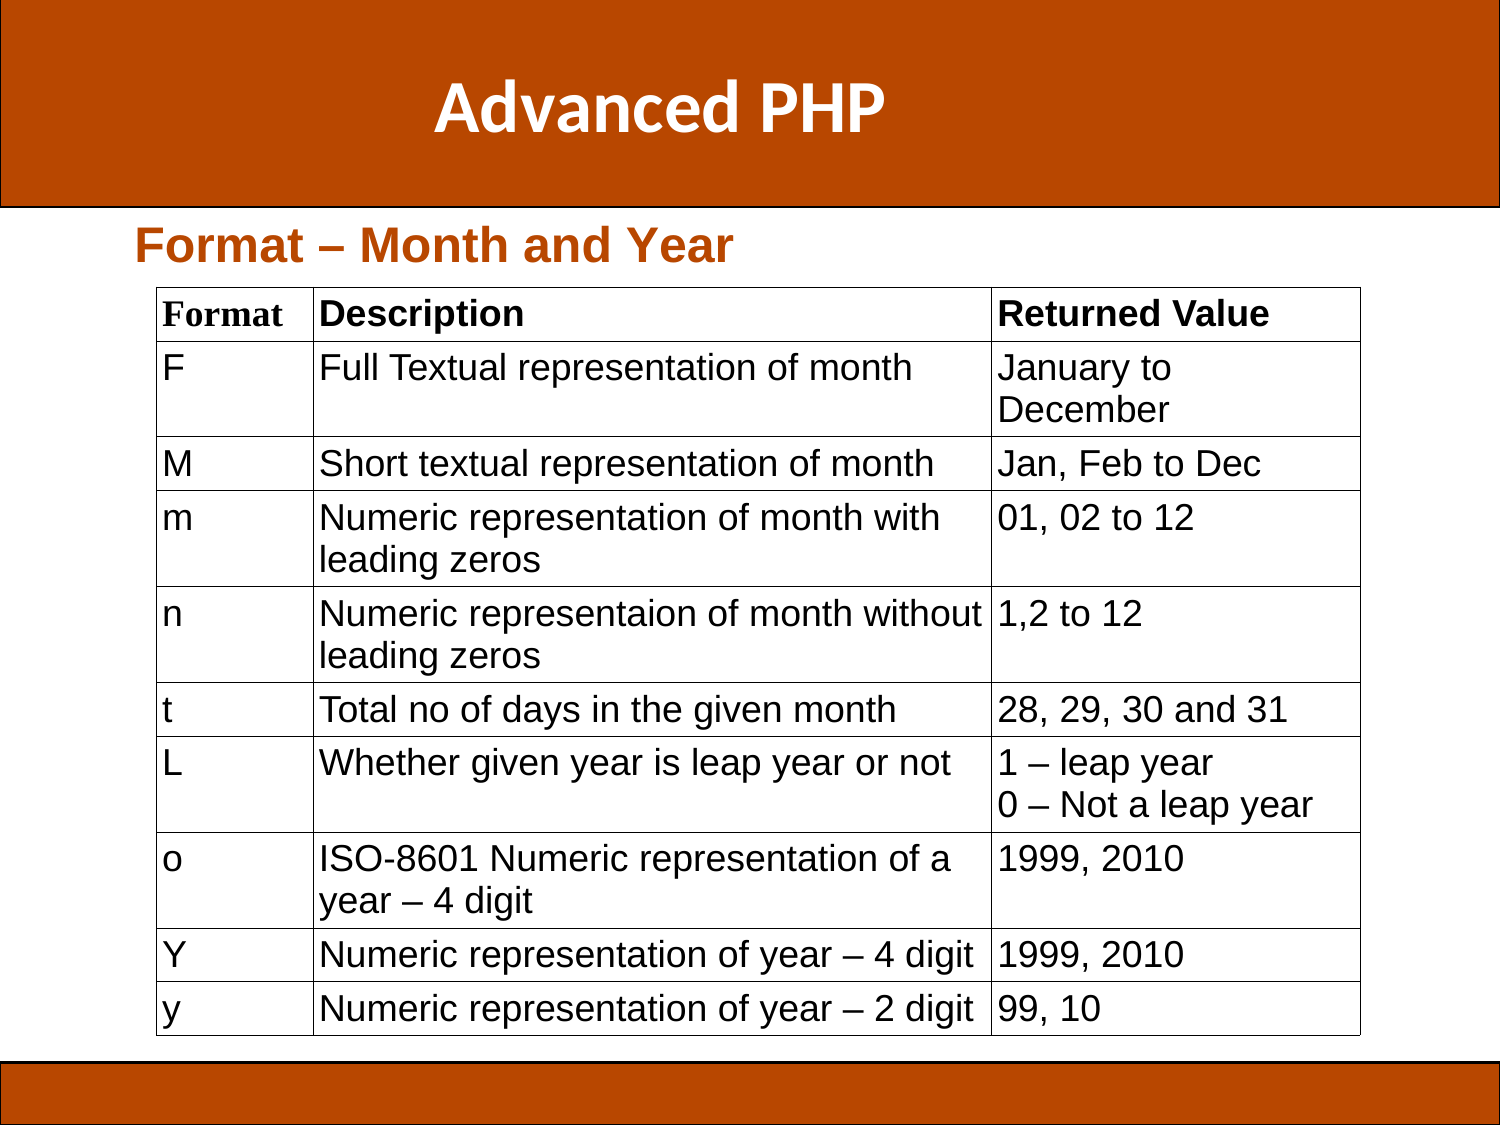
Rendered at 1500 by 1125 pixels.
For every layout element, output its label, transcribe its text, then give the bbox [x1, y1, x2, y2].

table_cell 28, 29, 30 and 31 [992, 683, 1360, 736]
table_cell y [157, 982, 313, 1035]
table_cell Total no of days in the given month [314, 683, 991, 736]
table_cell Jan, Feb to Dec [992, 437, 1360, 490]
table_cell 1999, 2010 [992, 833, 1360, 928]
table_cell t [157, 683, 313, 736]
table_cell o [157, 833, 313, 928]
table_cell 01, 02 to 12 [992, 491, 1360, 586]
table_cell 99, 10 [992, 982, 1360, 1035]
table_cell L [157, 737, 313, 832]
table_cell Whether given year is leap year or not [314, 737, 991, 832]
table_cell 1 – leap year 0 – Not a leap year [992, 737, 1360, 832]
table_cell m [157, 491, 313, 586]
text_box Advanced PHP [202, 67, 1119, 148]
table_cell Short textual representation of month [314, 437, 991, 490]
table_cell Numeric representaion of month without leading zeros [314, 587, 991, 682]
table_cell M [157, 437, 313, 490]
table_cell 1,2 to 12 [992, 587, 1360, 682]
table_cell January to December [992, 342, 1360, 436]
table_cell Y [157, 929, 313, 981]
table_header Format [157, 288, 313, 341]
table_cell ISO-8601 Numeric representation of a year – 4 digit [314, 833, 991, 928]
table_header Description [314, 288, 991, 341]
table_cell F [157, 342, 313, 436]
table_cell Numeric representation of year – 4 digit [314, 929, 991, 981]
table_cell Numeric representation of year – 2 digit [314, 982, 991, 1035]
table_cell n [157, 587, 313, 682]
table_header Returned Value [992, 288, 1360, 341]
list Format – Month and Year [23, 148, 1412, 864]
table_cell Full Textual representation of month [314, 342, 991, 436]
table_cell Numeric representation of month with leading zeros [314, 491, 991, 586]
table_cell 1999, 2010 [992, 929, 1360, 981]
